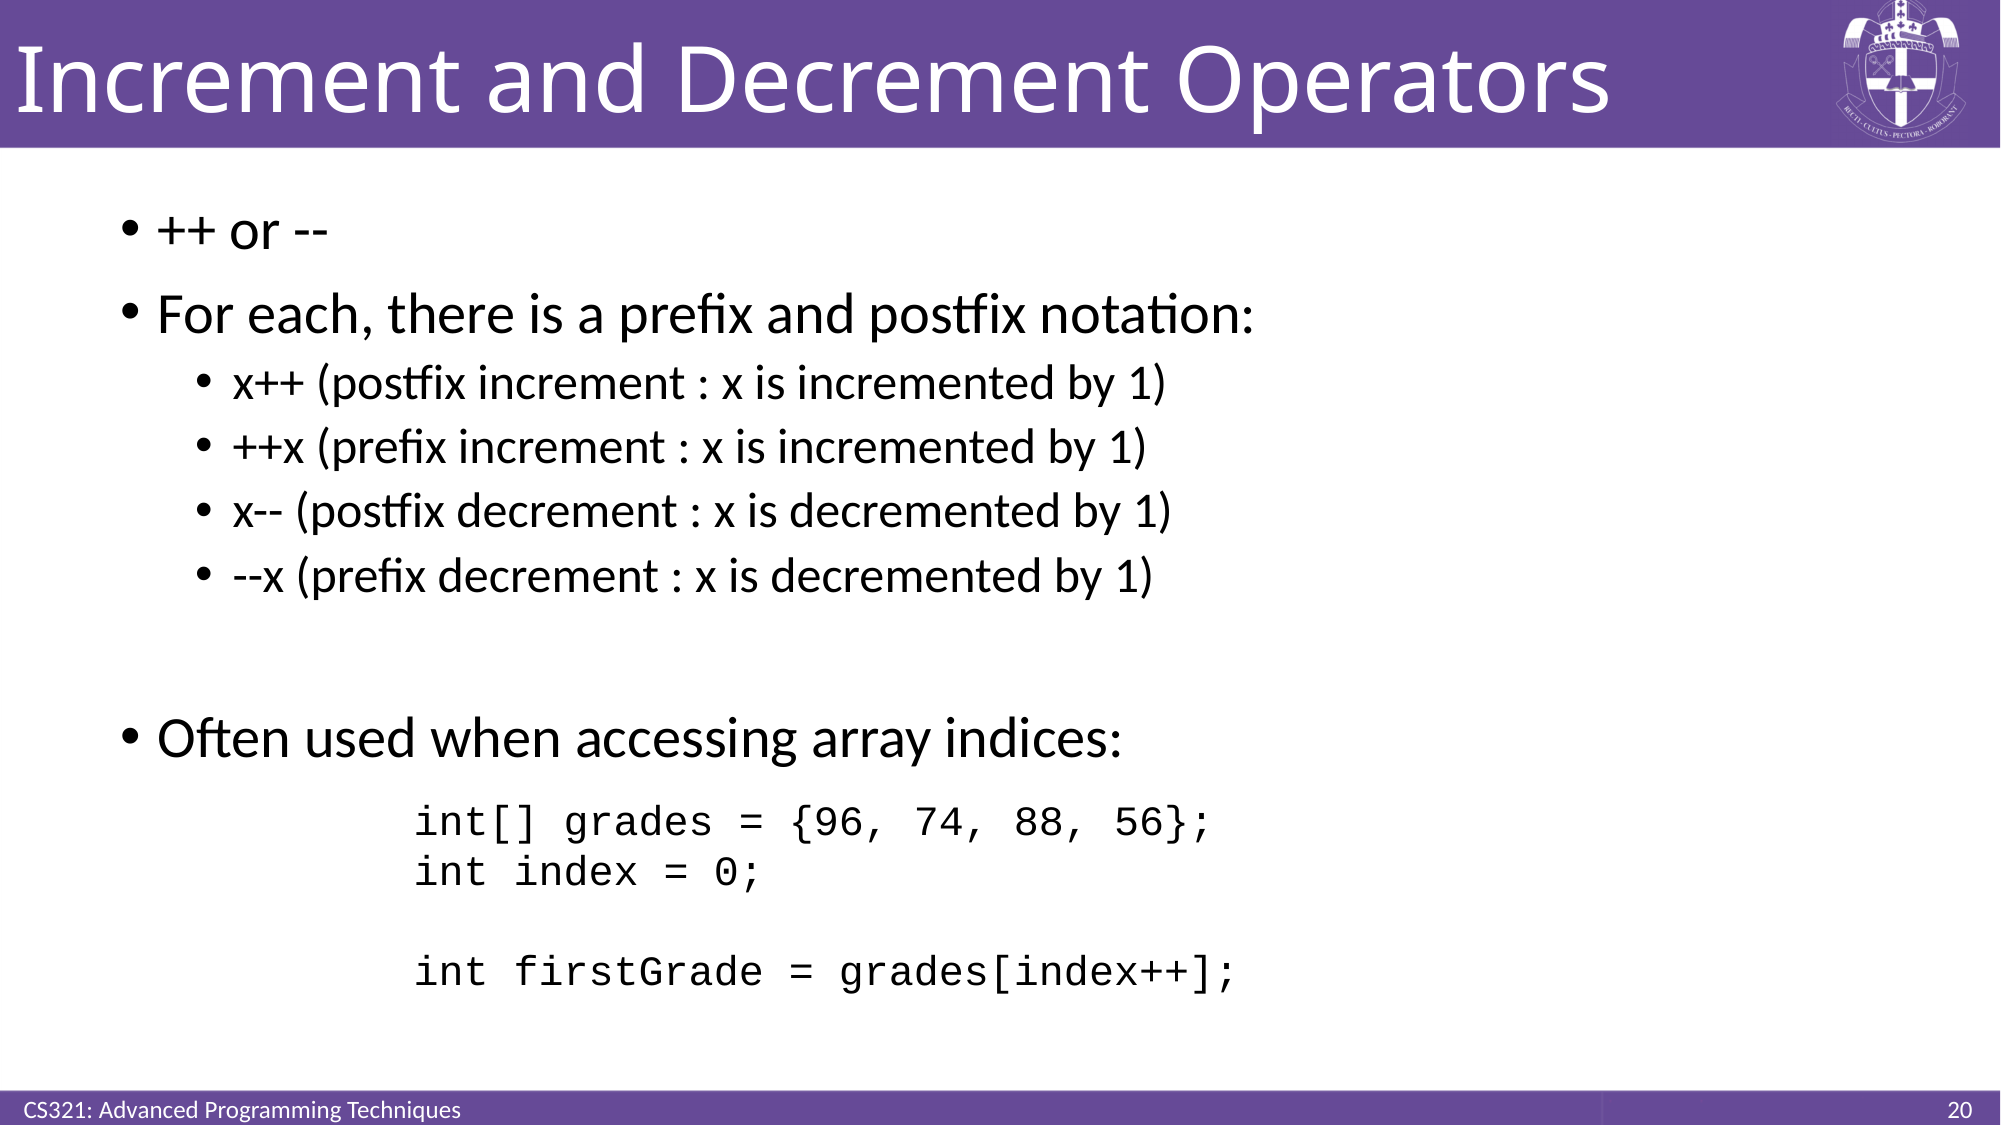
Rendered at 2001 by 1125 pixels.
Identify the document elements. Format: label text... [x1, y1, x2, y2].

title Increment and Decrement Operators [0, 0, 1725, 192]
slide_number <number> [1862, 1078, 1994, 1125]
list ++ or -- For each, there is a prefix and postfix notation: x++ (postfix increment : x is incremented by 1) ++x (prefix increment : x is incremented by 1) x-- (postfix decrement : x is decremented by 1) --x (prefix decrement : x is decremented by 1) Often used when accessing array indices: [105, 191, 1831, 1079]
picture [0, 0, 2001, 1125]
text_box int[] grades = {96, 74, 88, 56}; int index = 0; int firstGrade = grades[index++]; [413, 743, 1239, 994]
